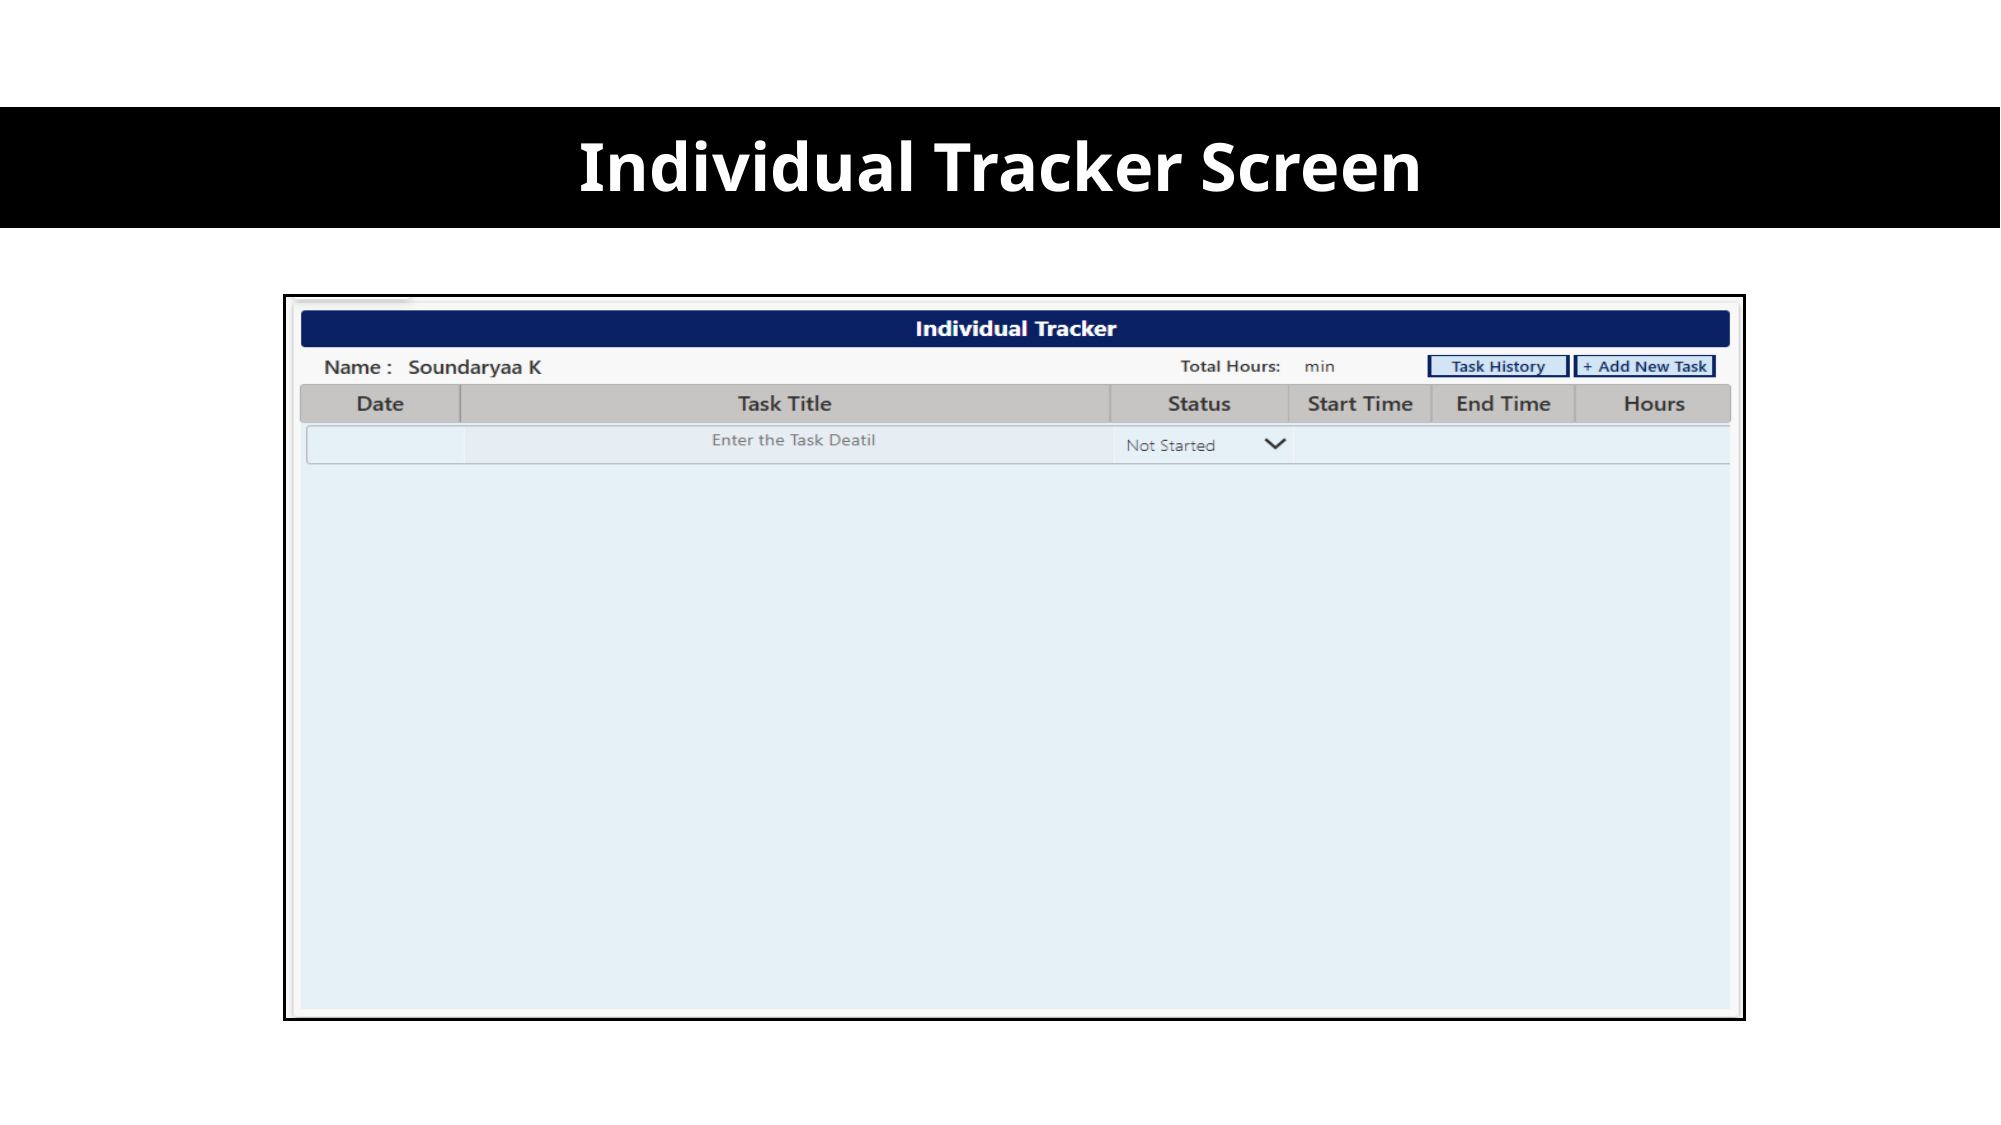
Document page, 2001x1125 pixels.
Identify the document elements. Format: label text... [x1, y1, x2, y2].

text_box Individual Tracker Screen [91, 105, 1931, 228]
text_box [0, 107, 91, 228]
picture [286, 297, 1744, 1019]
text_box [1931, 107, 2000, 228]
